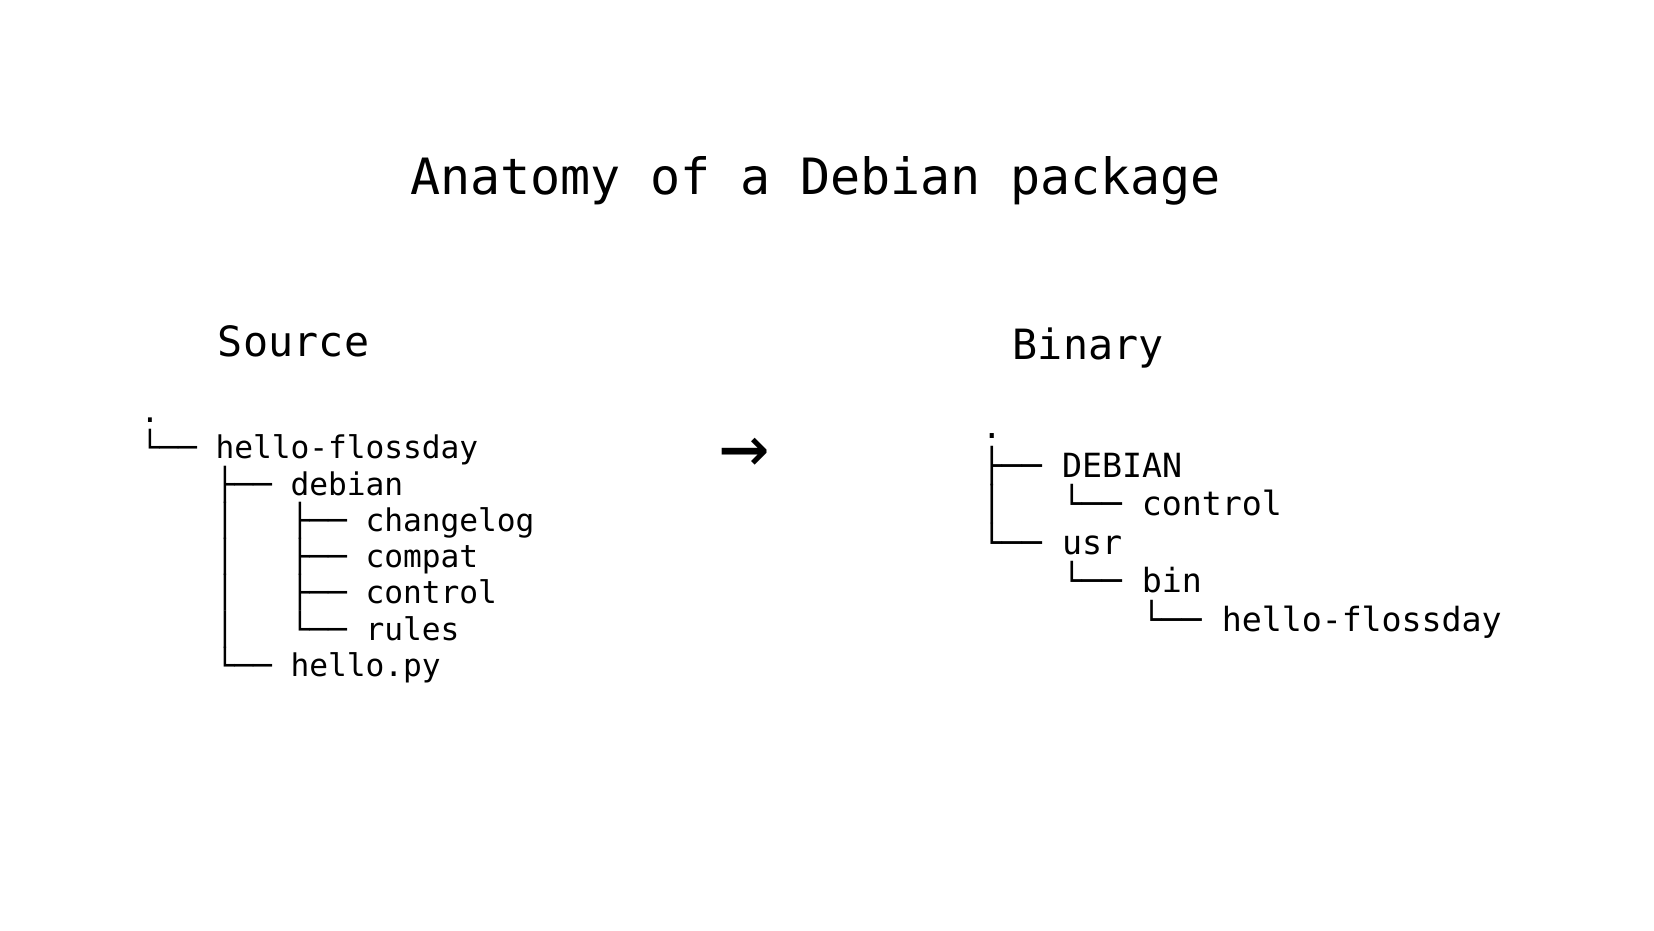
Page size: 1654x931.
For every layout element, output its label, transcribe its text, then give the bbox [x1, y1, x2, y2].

text_box Binary [998, 312, 1209, 387]
text_box . └── hello-flossday ├── debian │ ├── changelog │ ├── compat │ ├── control │ └── rules └── hello.py [125, 350, 827, 827]
text_box Source [203, 310, 414, 384]
text_box . ├── DEBIAN │ └── control └── usr └── bin └── hello-flossday [967, 400, 1518, 686]
subtitle Anatomy of a Debian package [59, 59, 1571, 296]
text_box → [705, 390, 916, 502]
